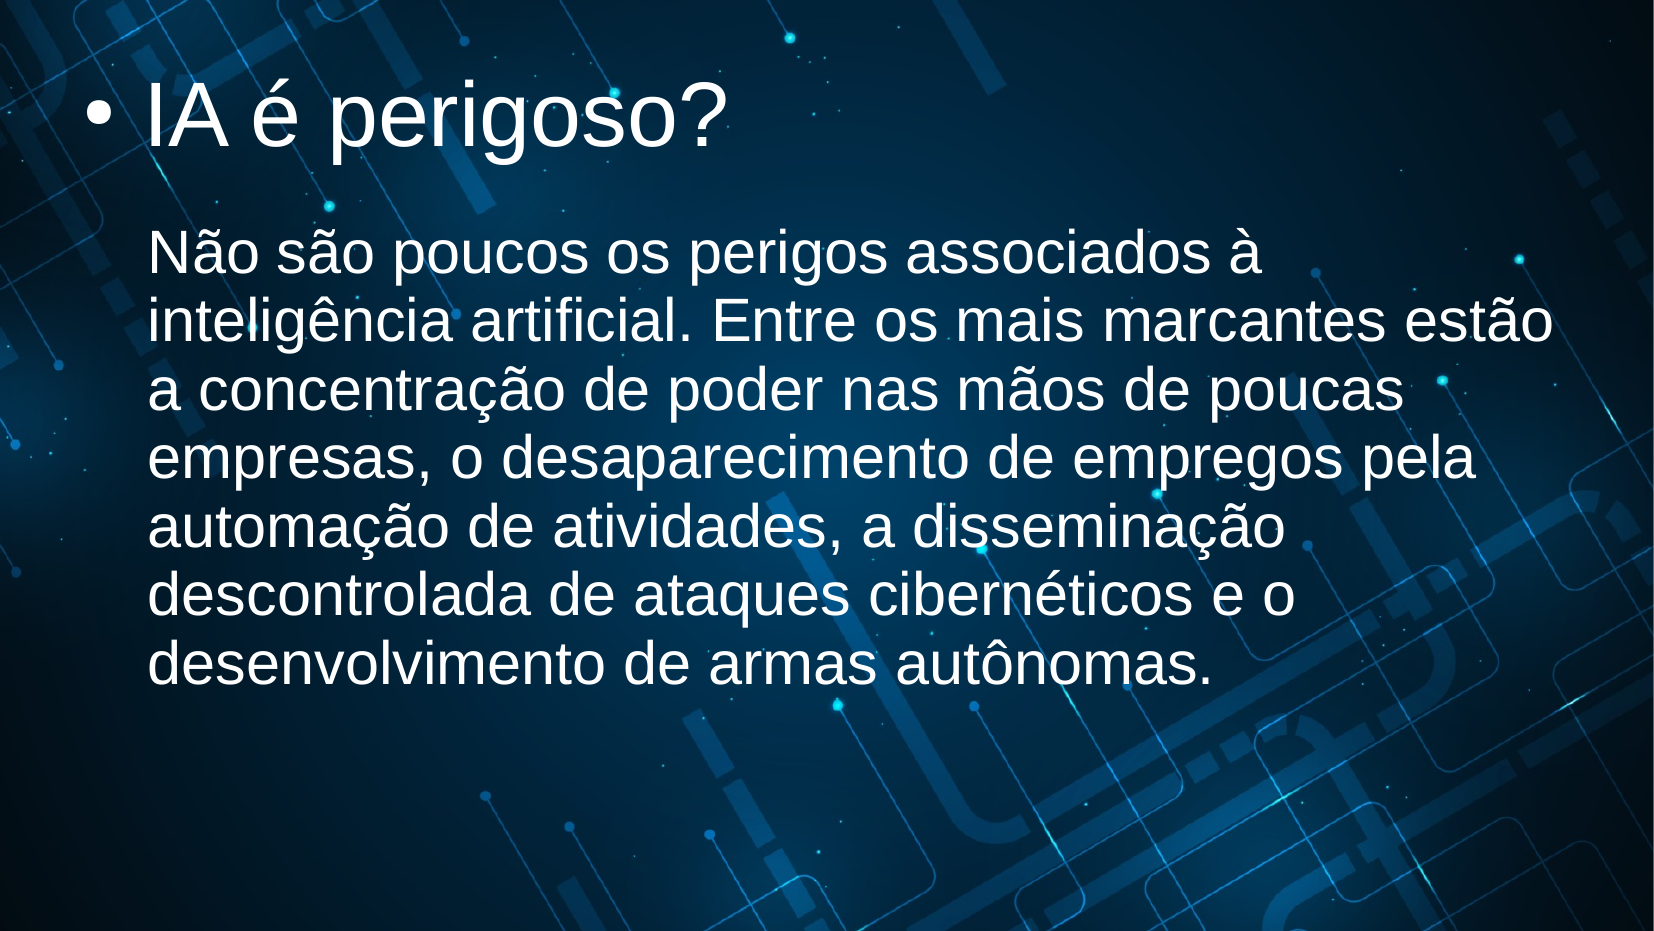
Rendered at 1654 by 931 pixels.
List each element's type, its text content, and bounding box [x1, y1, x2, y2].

list Não são poucos os perigos associados à inteligência artificial. Entre os mais marcantes estão a concentração de poder nas mãos de poucas empresas, o desaparecimento de empregos pela automação de atividades, a disseminação descontrolada de ataques cibernéticos e o desenvolvimento de armas autônomas. [82, 217, 1571, 758]
picture [0, 0, 1654, 931]
title IA é perigoso? [82, 37, 1571, 193]
